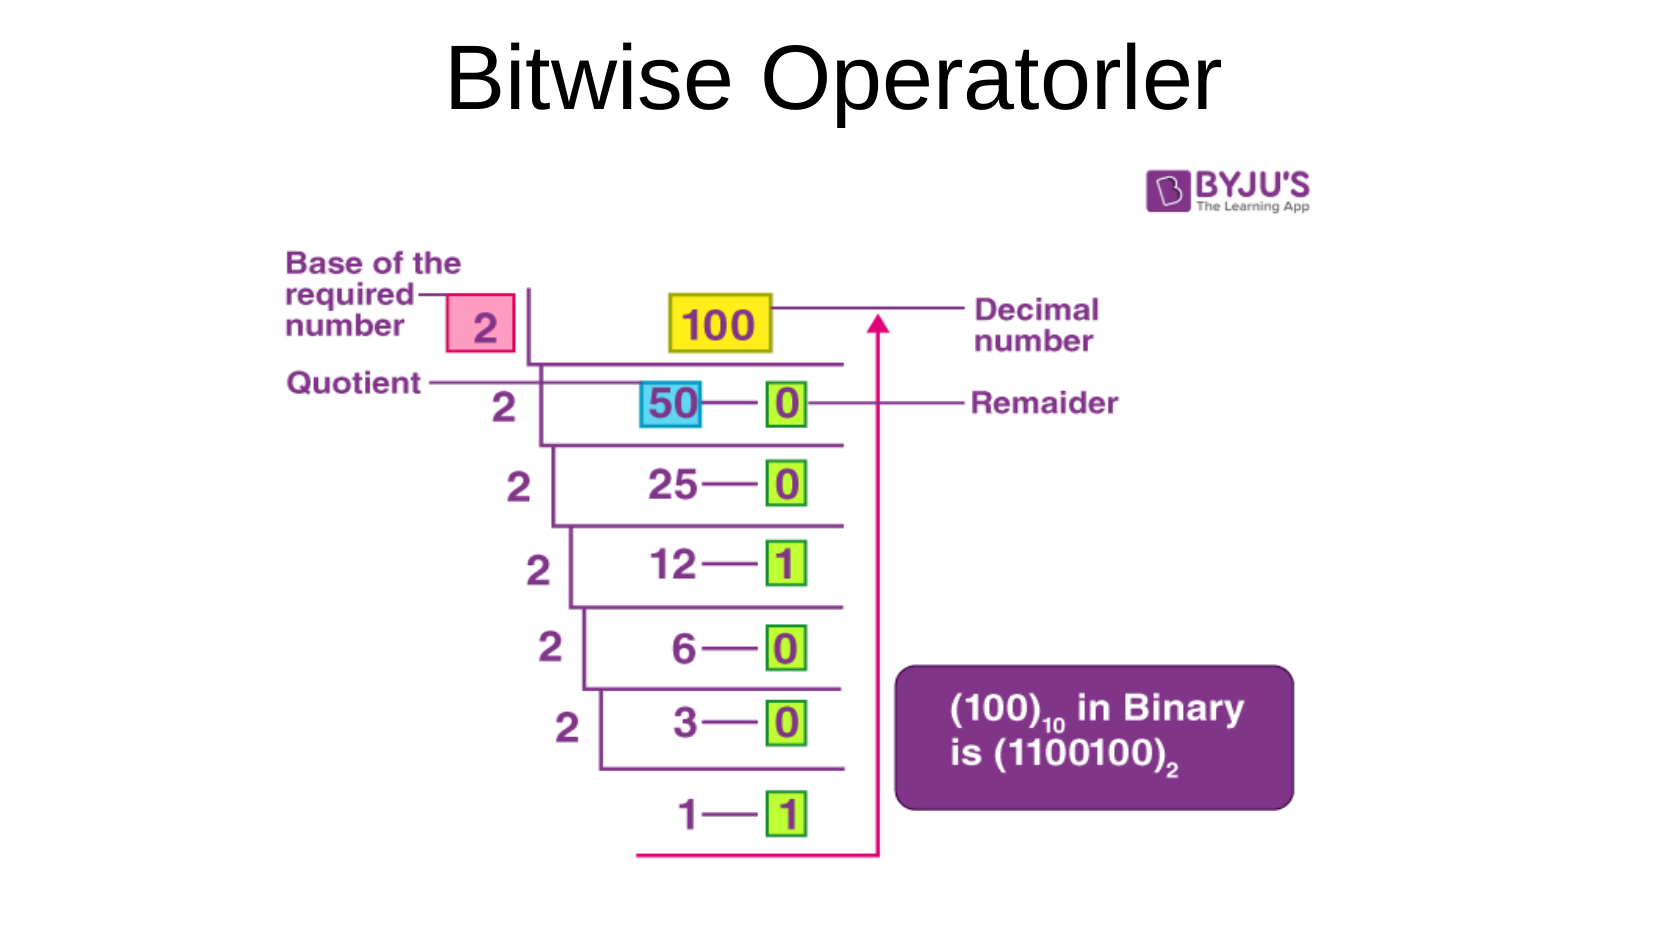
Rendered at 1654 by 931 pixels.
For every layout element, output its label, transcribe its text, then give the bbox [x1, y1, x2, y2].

title Bitwise Operatorler [106, 0, 1595, 156]
picture [156, 147, 1329, 916]
